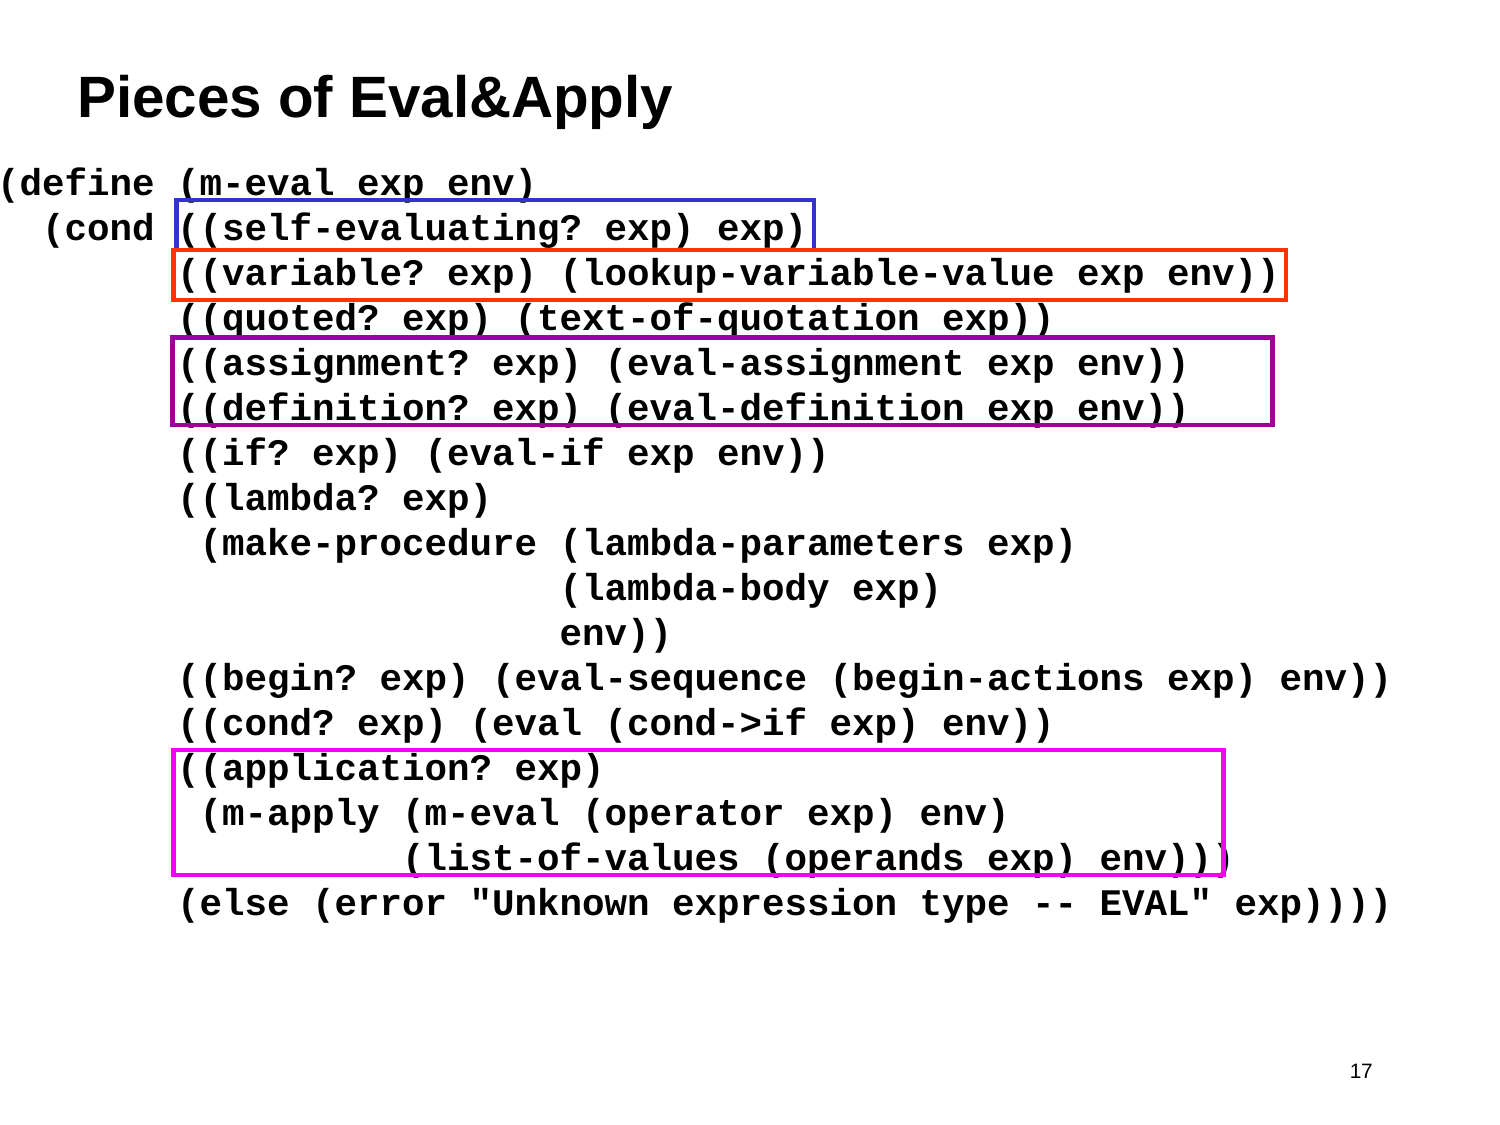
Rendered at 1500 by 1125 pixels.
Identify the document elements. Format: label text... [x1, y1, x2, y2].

text_box (define (m-eval exp env) (cond ((self-evaluating? exp) exp) ((variable? exp) (lookup-variable-value exp env)) ((quoted? exp) (text-of-quotation exp)) ((assignment? exp) (eval-assignment exp env)) ((definition? exp) (eval-definition exp env)) ((if? exp) (eval-if exp env)) ((lambda? exp) (make-procedure (lambda-parameters exp) (lambda-body exp) env)) ((begin? exp) (eval-sequence (begin-actions exp) env)) ((cond? exp) (eval (cond->if exp) env)) ((application? exp) (m-apply (m-eval (operator exp) env) (list-of-values (operands exp) env))) (else (error "Unknown expression type -- EVAL" exp)))) [0, 149, 1408, 931]
text_box <number> [1025, 1049, 1388, 1101]
text_box Pieces of Eval&Apply [62, 24, 1338, 149]
